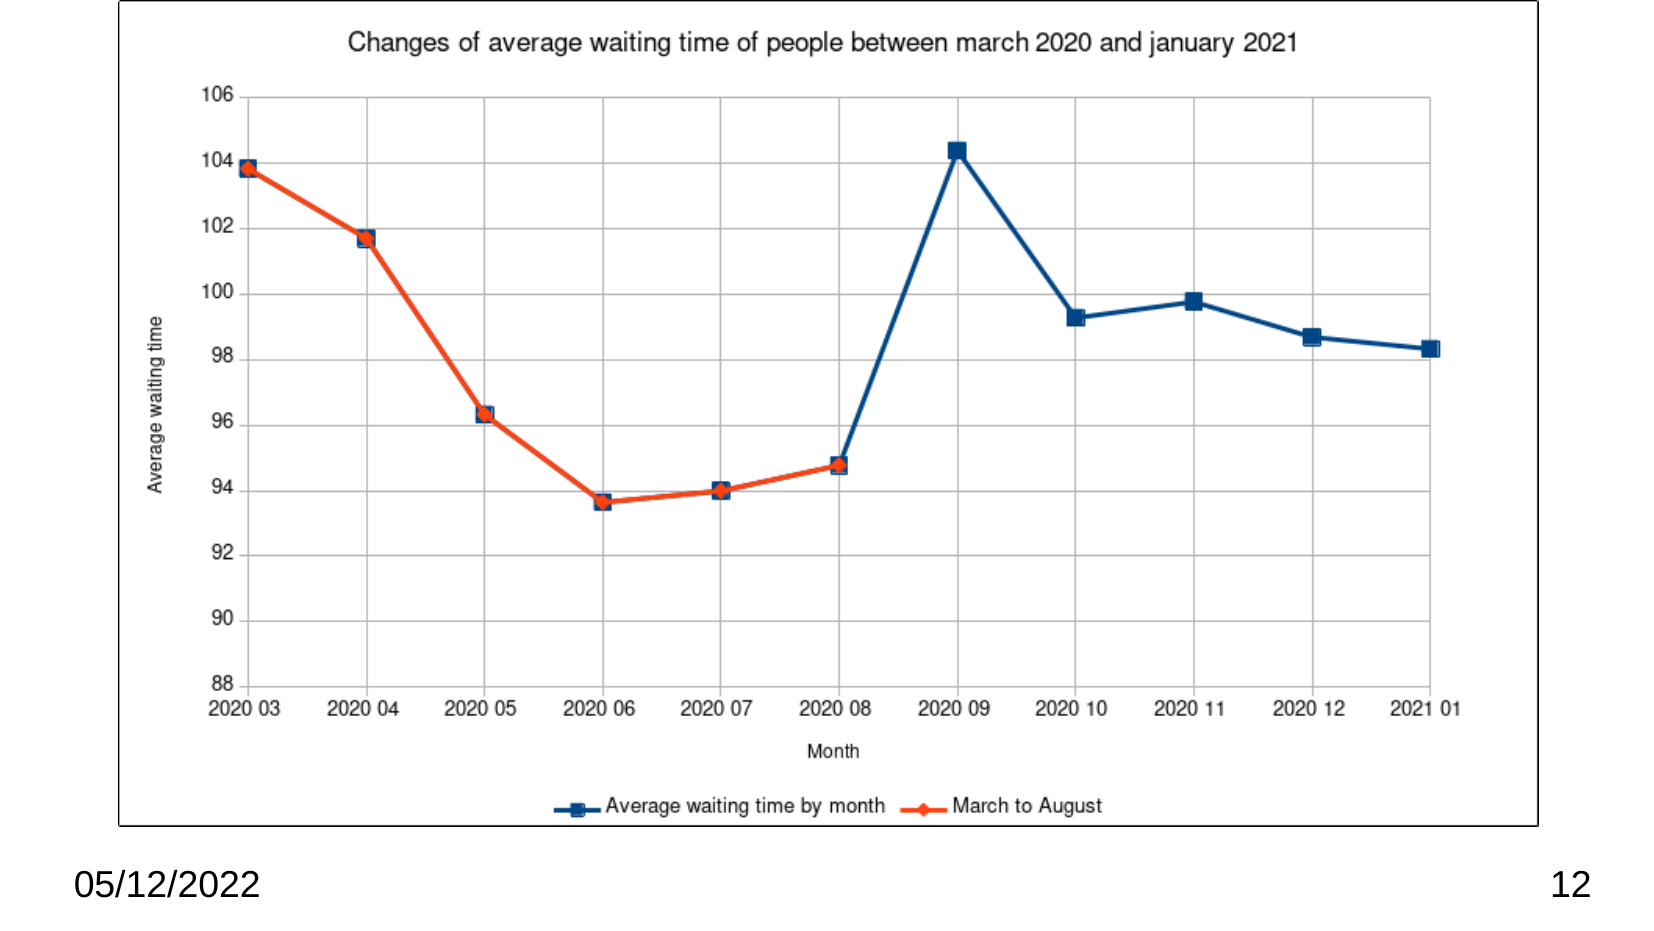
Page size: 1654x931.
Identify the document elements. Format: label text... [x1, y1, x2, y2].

text_box 05/12/2022 [59, 856, 296, 916]
picture [118, 0, 1539, 827]
text_box 12 [1535, 856, 1625, 916]
